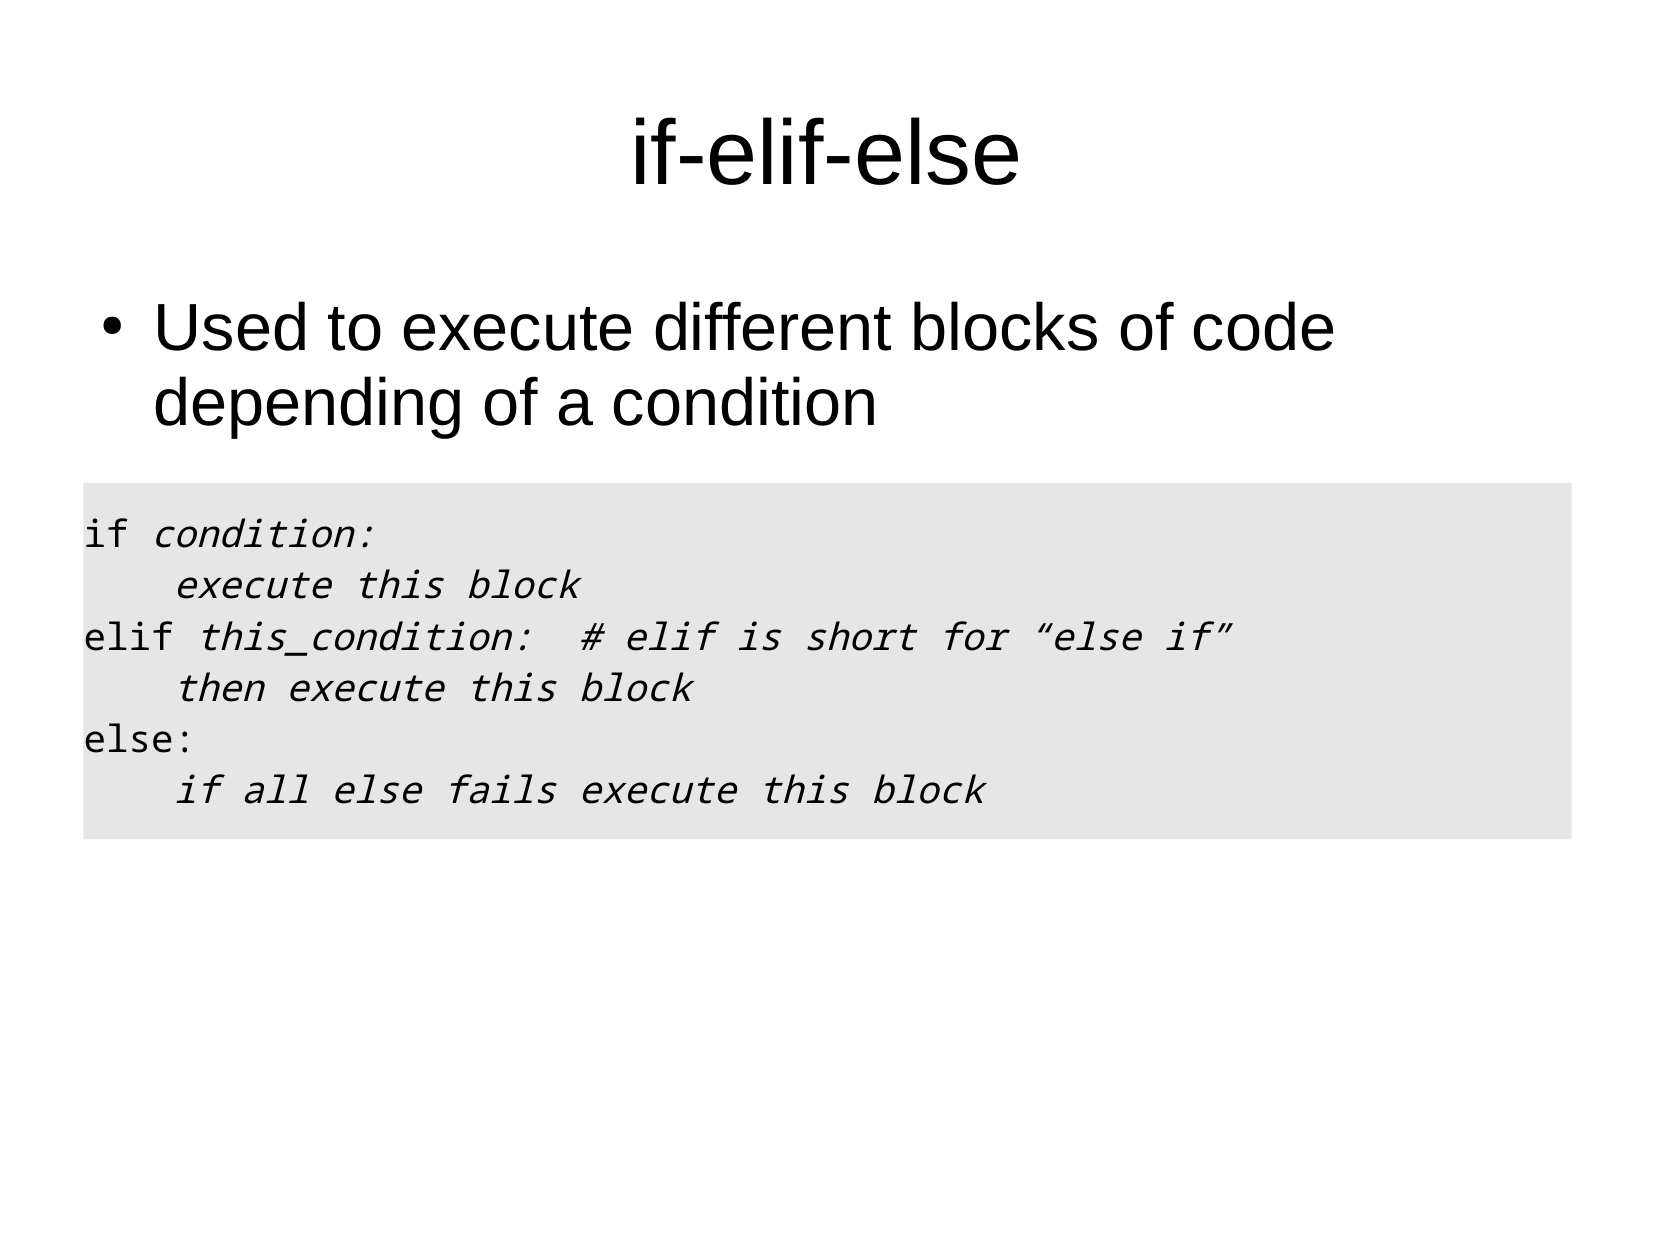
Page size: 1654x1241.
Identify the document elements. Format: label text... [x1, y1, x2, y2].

list Used to execute different blocks of code depending of a condition [82, 290, 1571, 1206]
text_box if condition: execute this block elif this_condition: # elif is short for “else if” then execute this block else: if all else fails execute this block [83, 482, 1572, 840]
title if-elif-else [82, 49, 1571, 257]
